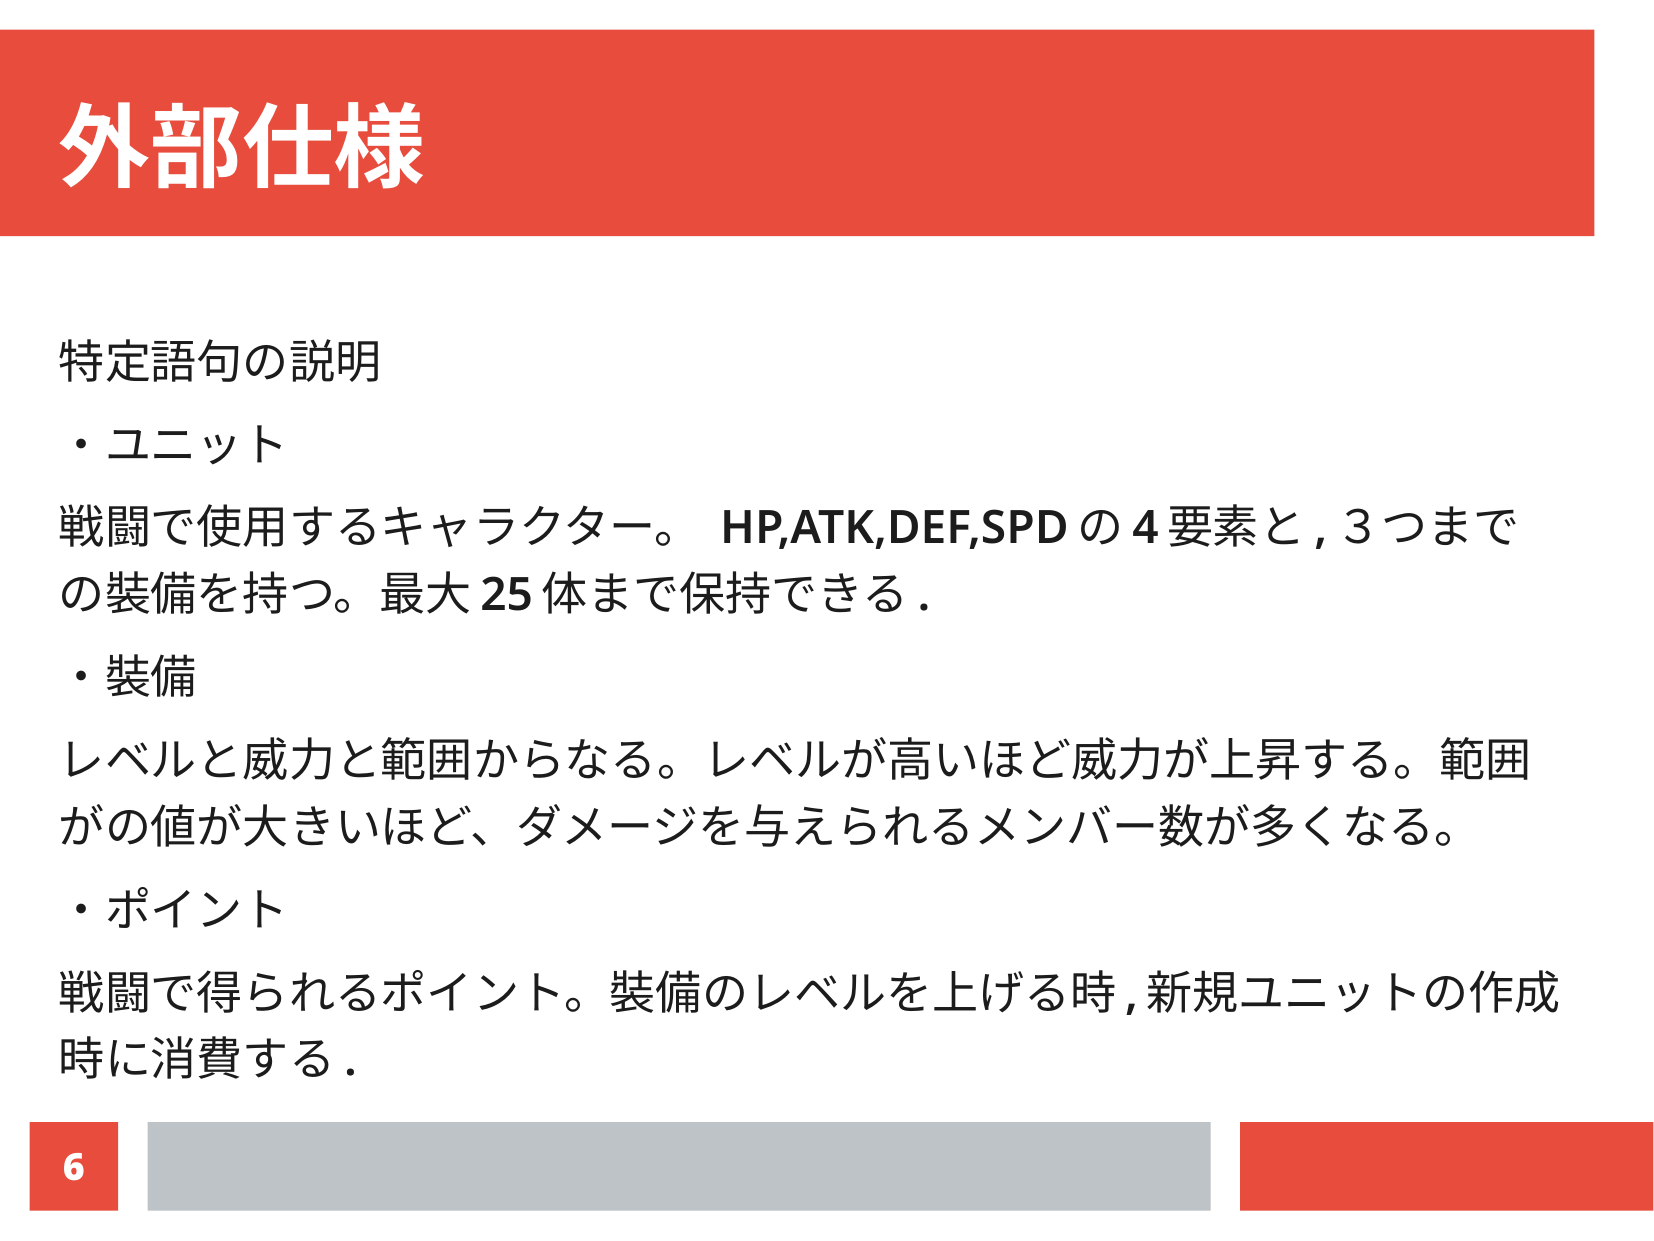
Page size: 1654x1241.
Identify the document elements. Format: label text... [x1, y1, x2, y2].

list 特定語句の説明 ・ユニット 戦闘で使用するキャラクター。 HP,ATK,DEF,SPDの4要素と,３つまでの裝備を持つ。最大25体まで保持できる. ・裝備 レベルと威力と範囲からなる。レベルが高いほど威力が上昇する。範囲がの値が大きいほど、ダメージを与えられるメンバー数が多くなる。 ・ポイント 戦闘で得られるポイント。裝備のレベルを上げる時,新規ユニットの作成時に消費する. [59, 324, 1565, 1093]
title 外部仕様 [59, 59, 1595, 207]
